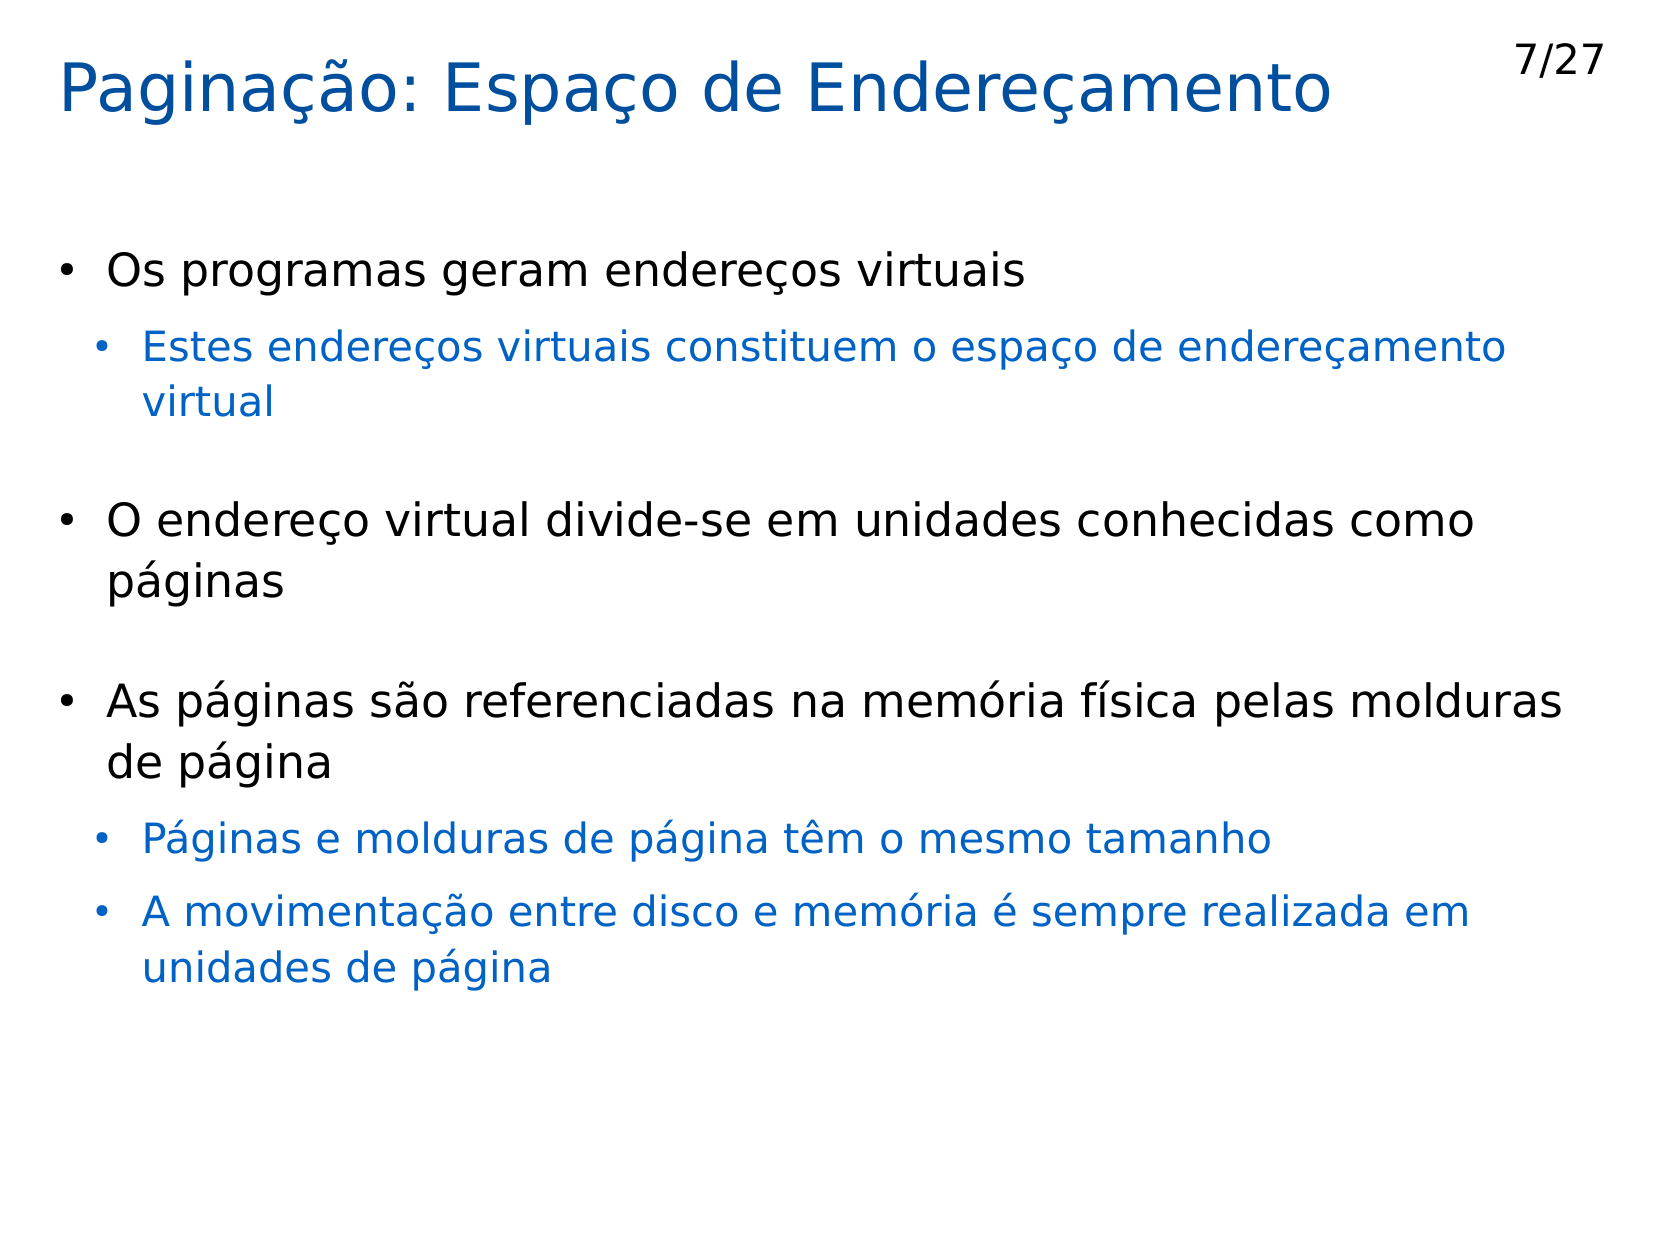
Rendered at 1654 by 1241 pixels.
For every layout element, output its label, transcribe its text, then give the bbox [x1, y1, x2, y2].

list Os programas geram endereços virtuais Estes endereços virtuais constituem o espaço de endereçamento virtual O endereço virtual divide-se em unidades conhecidas como páginas As páginas são referenciadas na memória física pelas molduras de página Páginas e molduras de página têm o mesmo tamanho A movimentação entre disco e memória é sempre realizada em unidades de página [59, 236, 1595, 1211]
title Paginação: Espaço de Endereçamento [59, 29, 1506, 148]
